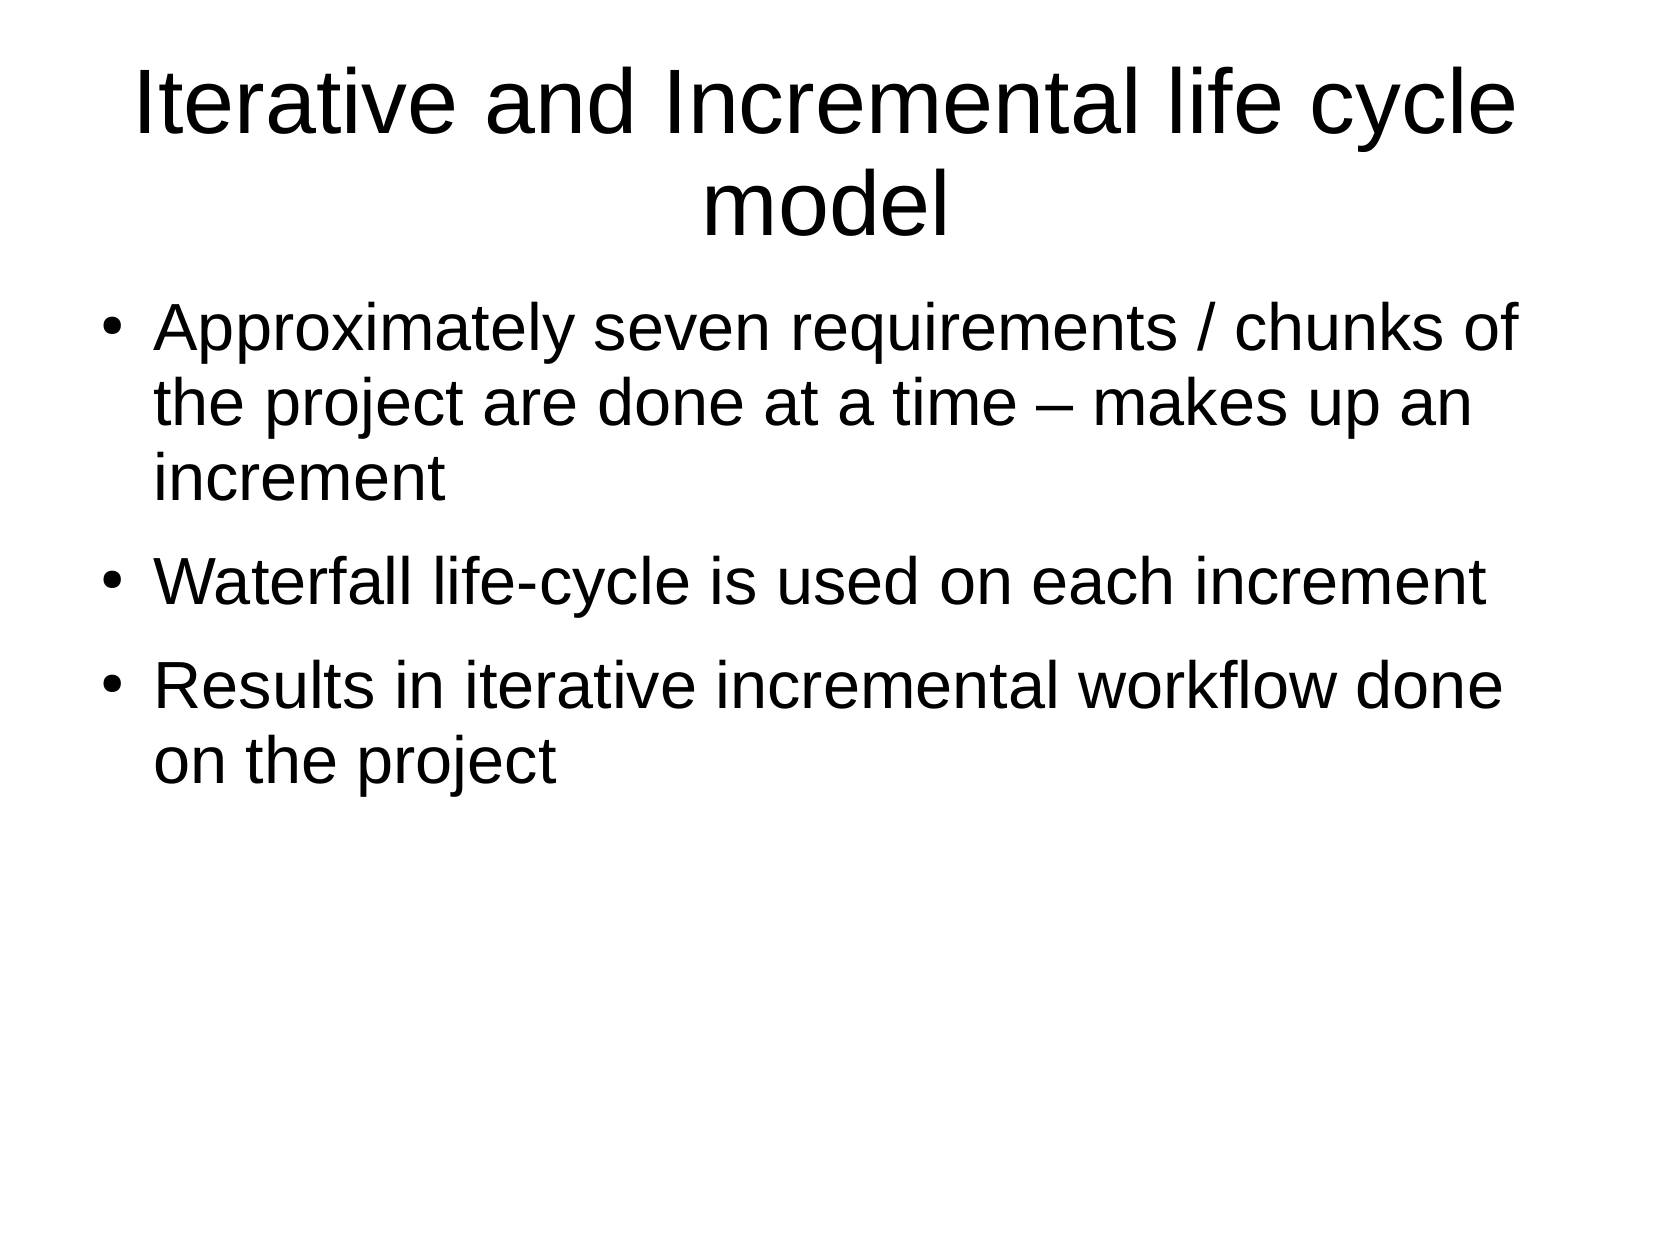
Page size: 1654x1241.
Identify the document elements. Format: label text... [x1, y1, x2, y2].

list Approximately seven requirements / chunks of the project are done at a time – makes up an increment Waterfall life-cycle is used on each increment Results in iterative incremental workflow done on the project [82, 290, 1571, 1010]
title Iterative and Incremental life cycle model [82, 49, 1571, 257]
